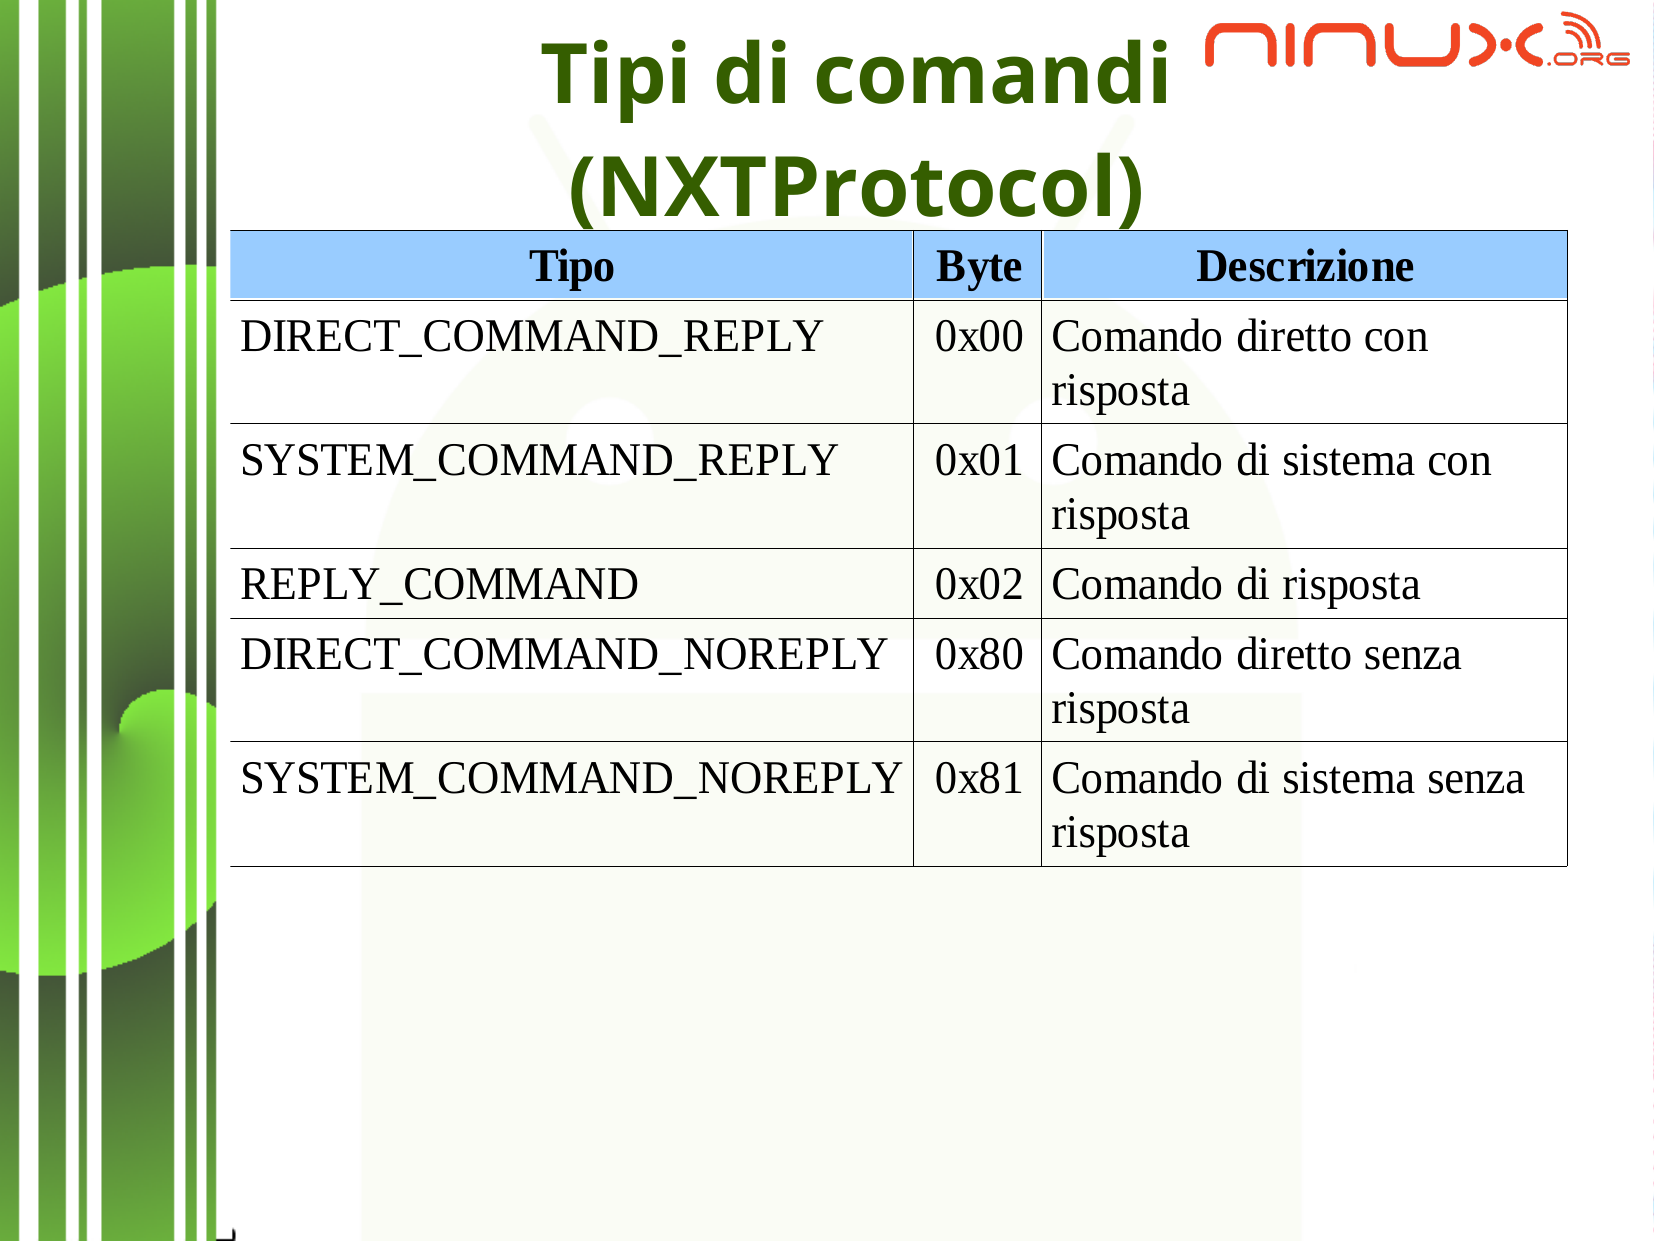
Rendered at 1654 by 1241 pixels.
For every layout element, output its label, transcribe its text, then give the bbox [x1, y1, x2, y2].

chart [230, 229, 1568, 980]
picture [0, 0, 1654, 1241]
title Tipi di comandi (NXTProtocol) [251, 78, 1463, 178]
